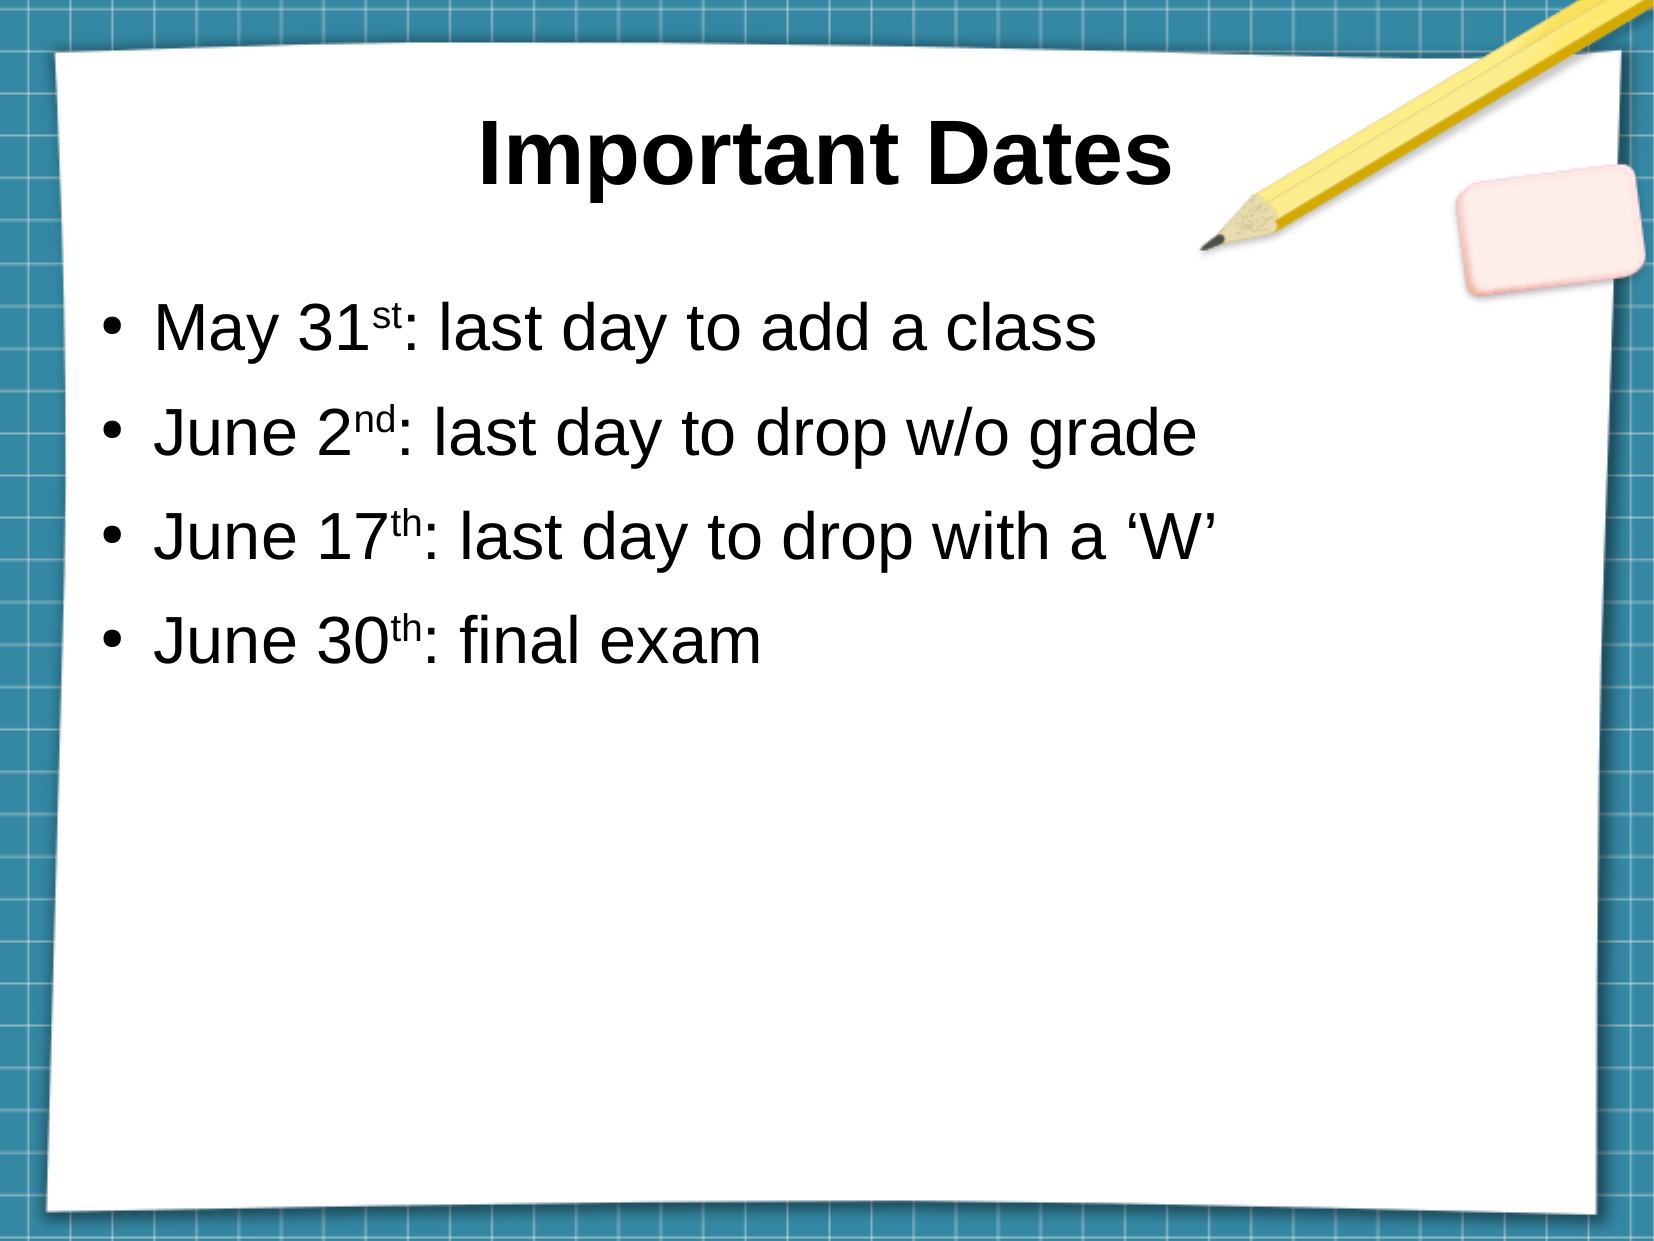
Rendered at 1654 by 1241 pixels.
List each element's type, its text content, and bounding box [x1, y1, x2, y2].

list May 31st: last day to add a class June 2nd: last day to drop w/o grade June 17th: last day to drop with a ‘W’ June 30th: final exam [82, 290, 1571, 1010]
picture [0, 0, 1654, 1241]
title Important Dates [82, 49, 1571, 257]
